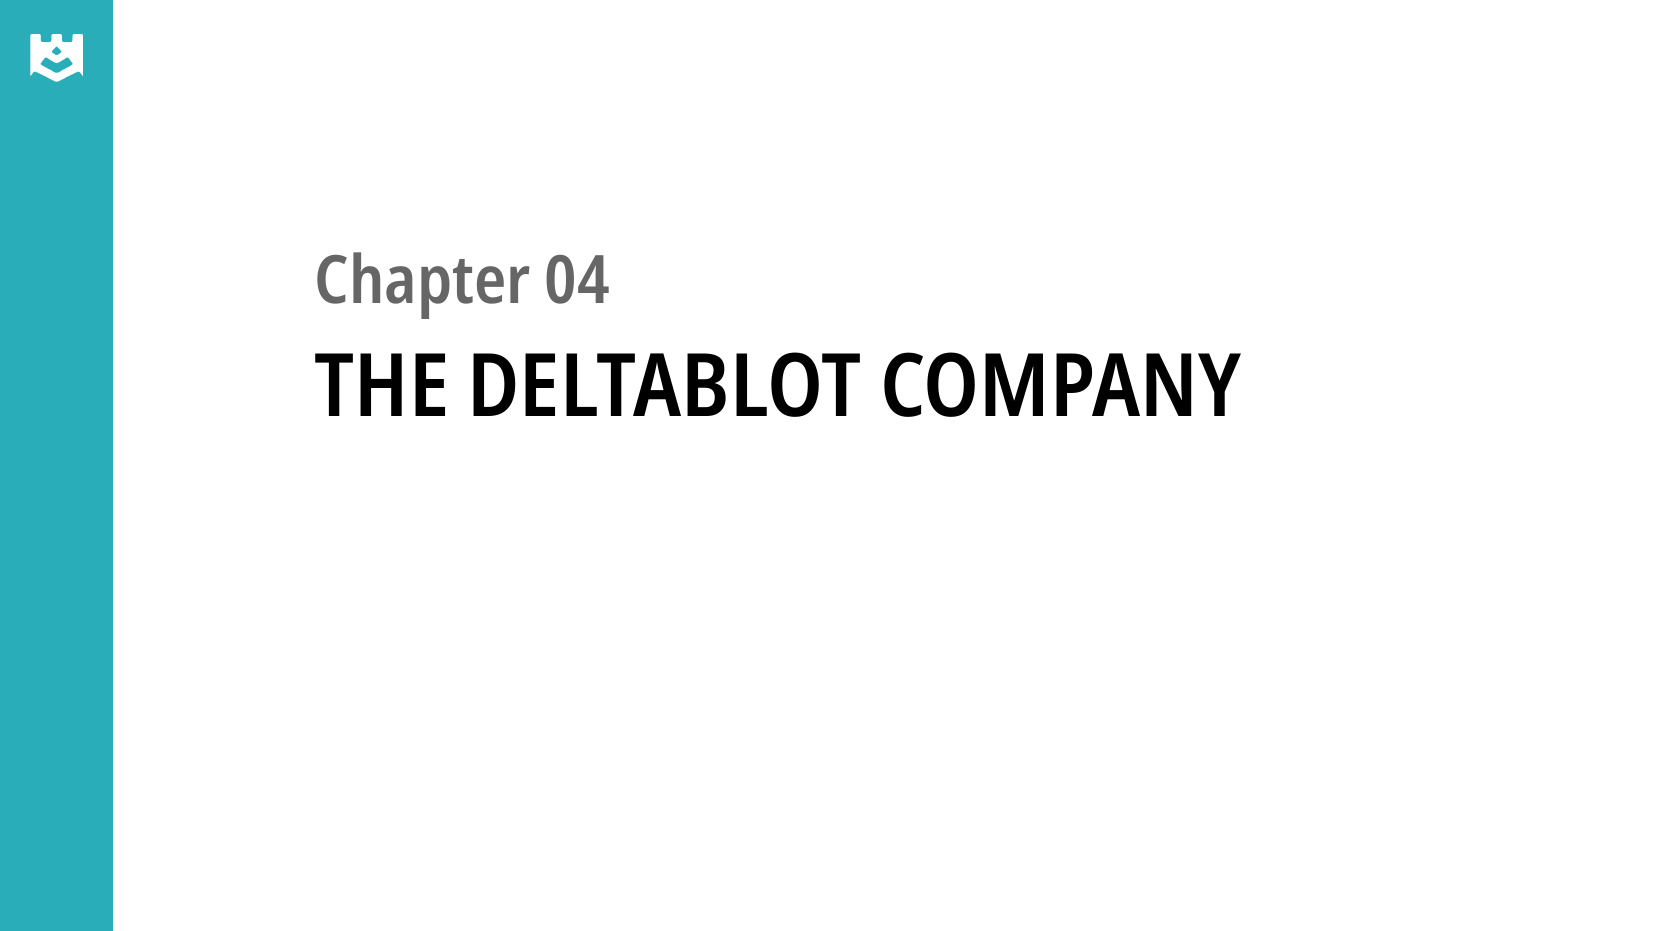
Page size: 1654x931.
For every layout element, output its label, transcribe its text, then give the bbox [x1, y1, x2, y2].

text_box Chapter 04 THE DELTABLOT COMPANY [300, 225, 1426, 638]
picture [0, 0, 113, 931]
